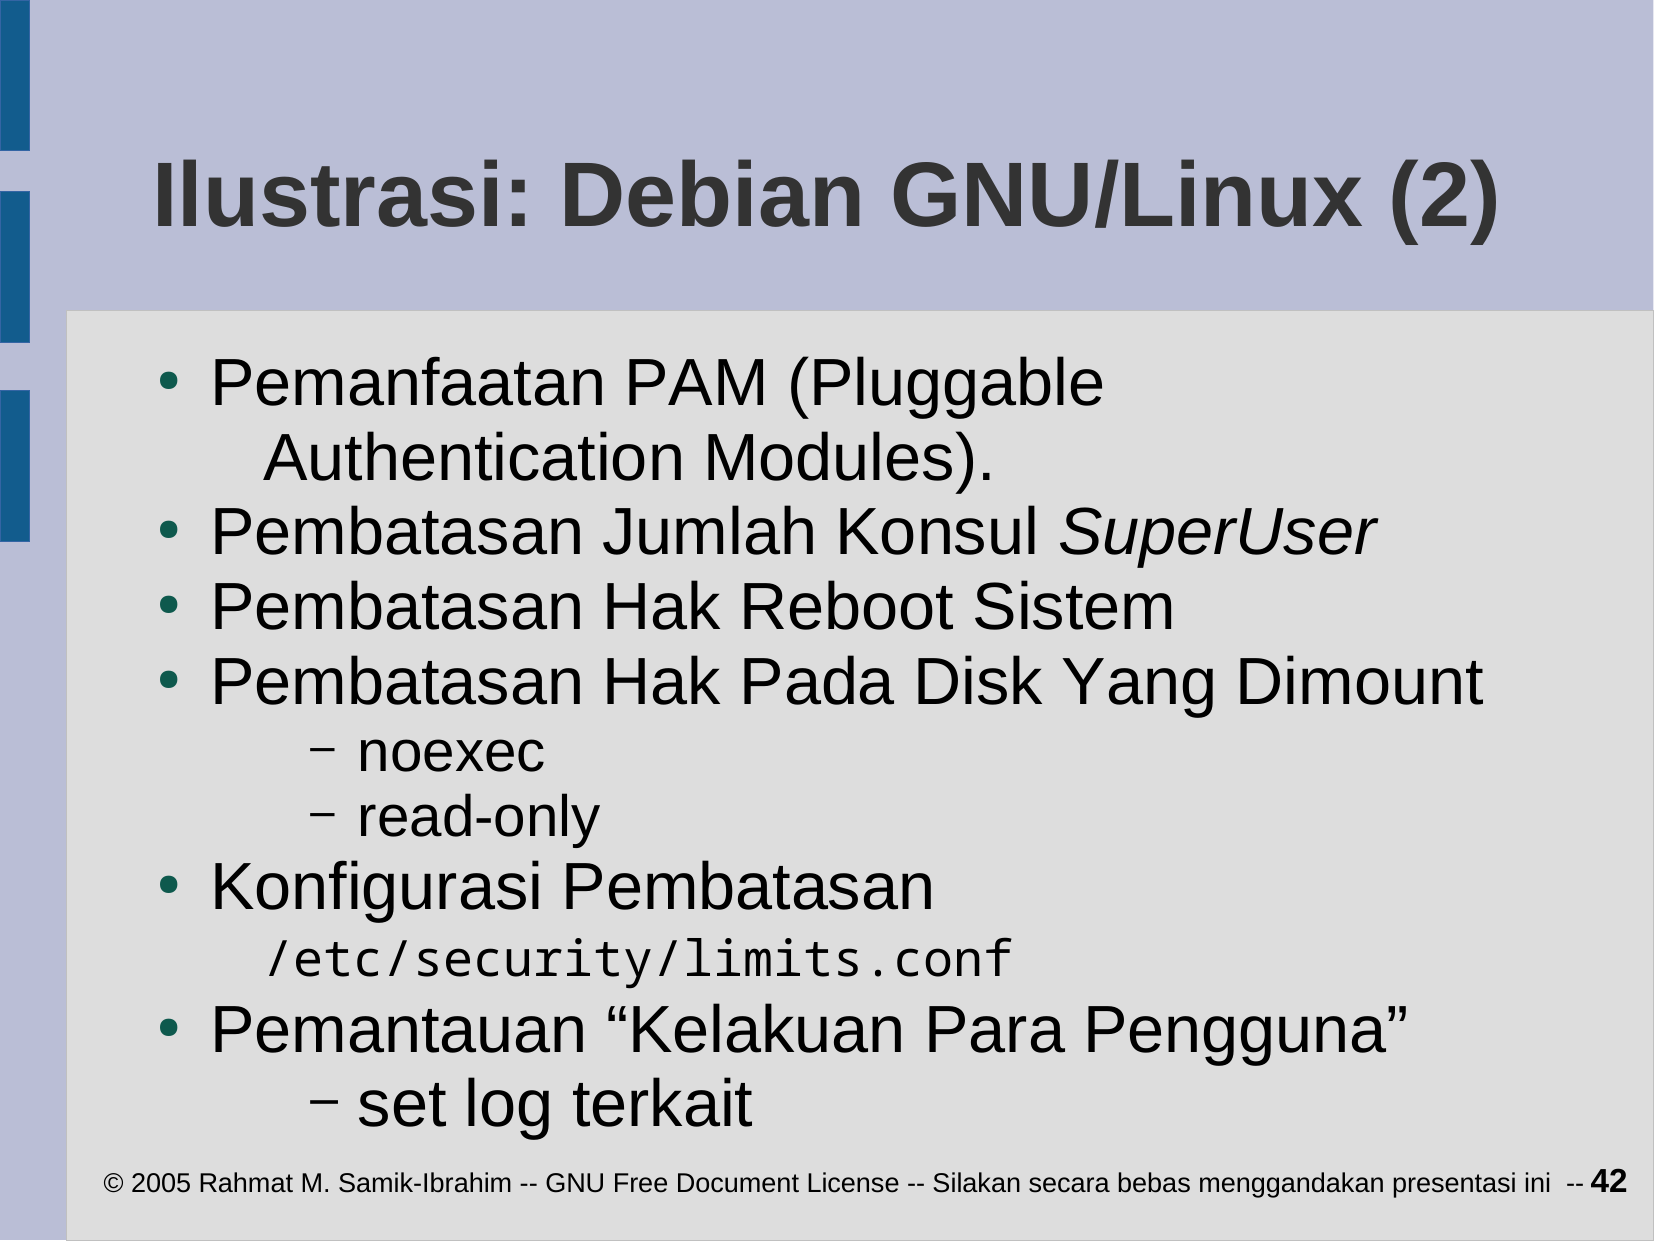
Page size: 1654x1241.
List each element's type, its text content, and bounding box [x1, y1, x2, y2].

title Ilustrasi: Debian GNU/Linux (2) [121, 91, 1534, 299]
list Pemanfaatan PAM (Pluggable Authentication Modules). Pembatasan Jumlah Konsul SuperUser Pembatasan Hak Reboot Sistem Pembatasan Hak Pada Disk Yang Dimount noexec read-only Konfigurasi Pembatasan /etc/security/limits.conf Pemantauan “Kelakuan Para Pengguna” set log terkait [121, 344, 1534, 1130]
